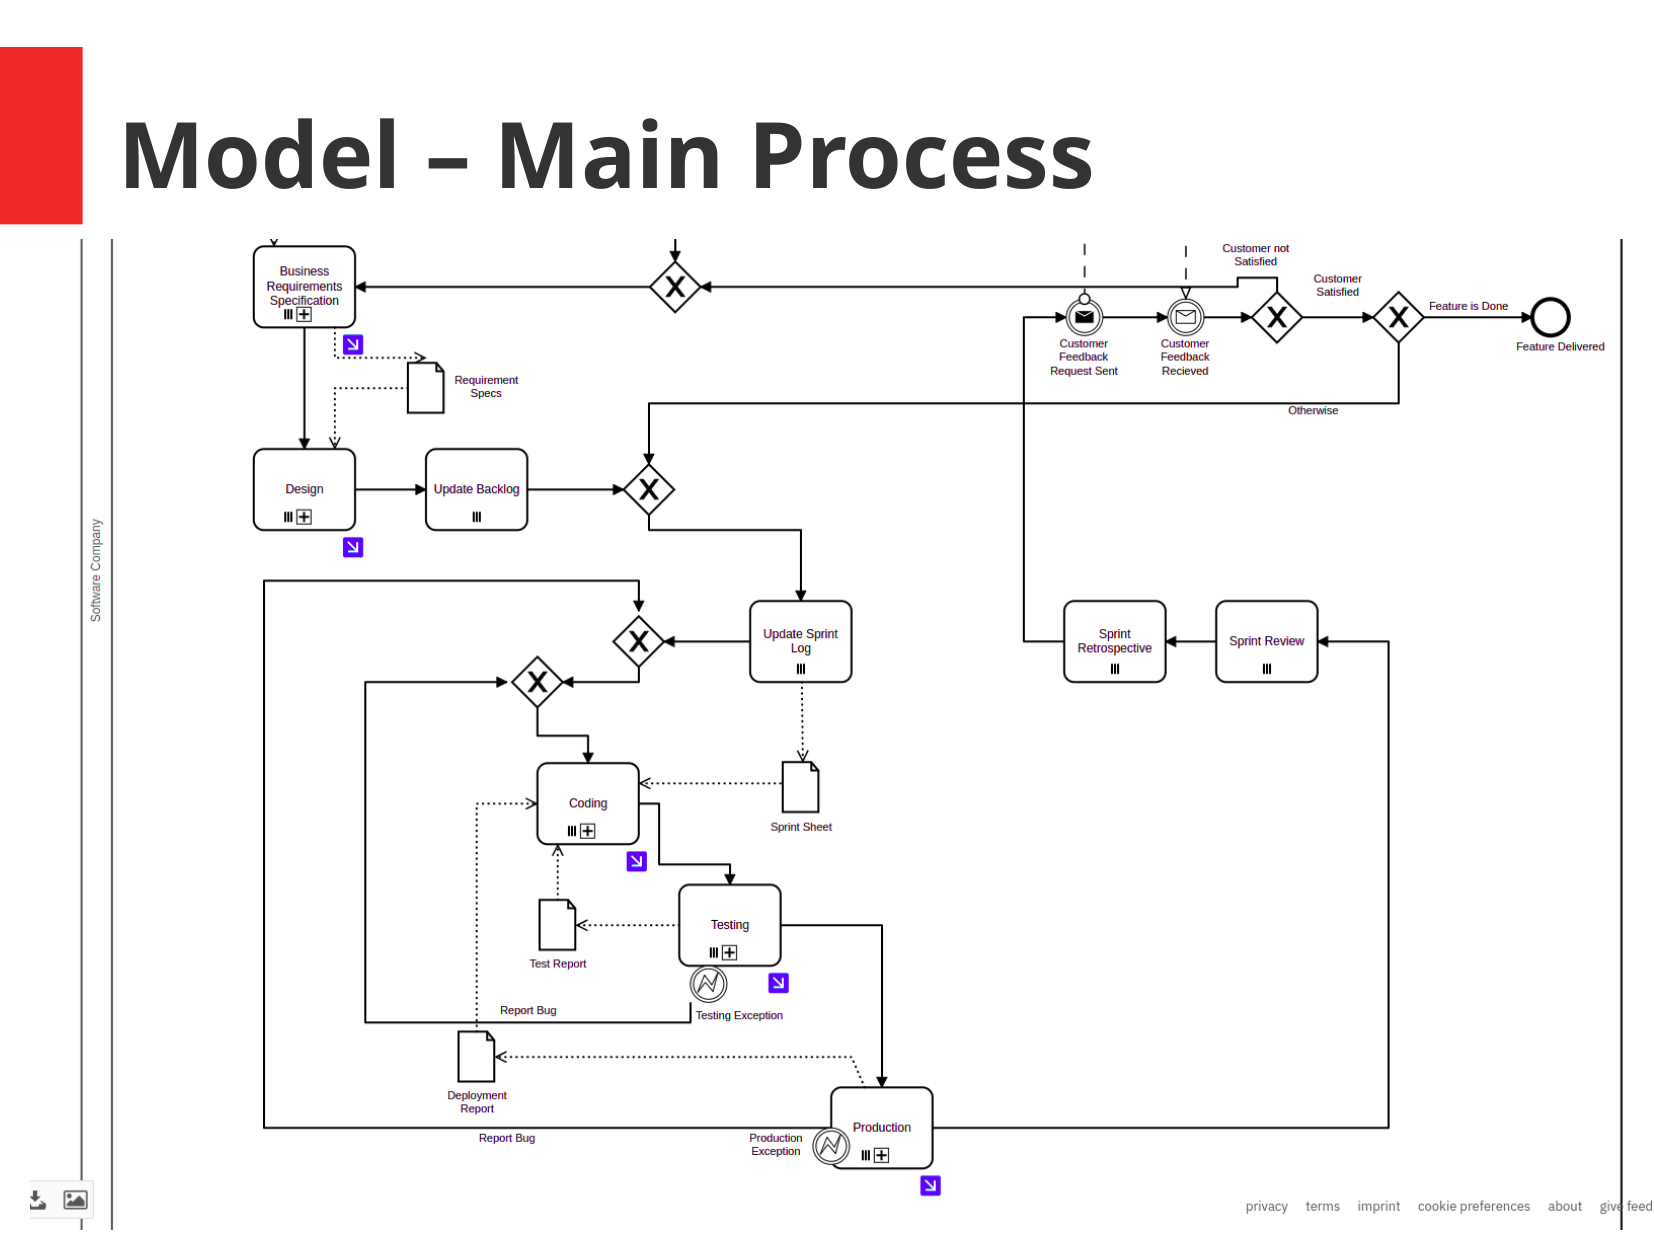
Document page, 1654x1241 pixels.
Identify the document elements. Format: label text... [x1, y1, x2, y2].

picture [30, 239, 1654, 1231]
title Model – Main Process [118, 49, 1571, 239]
